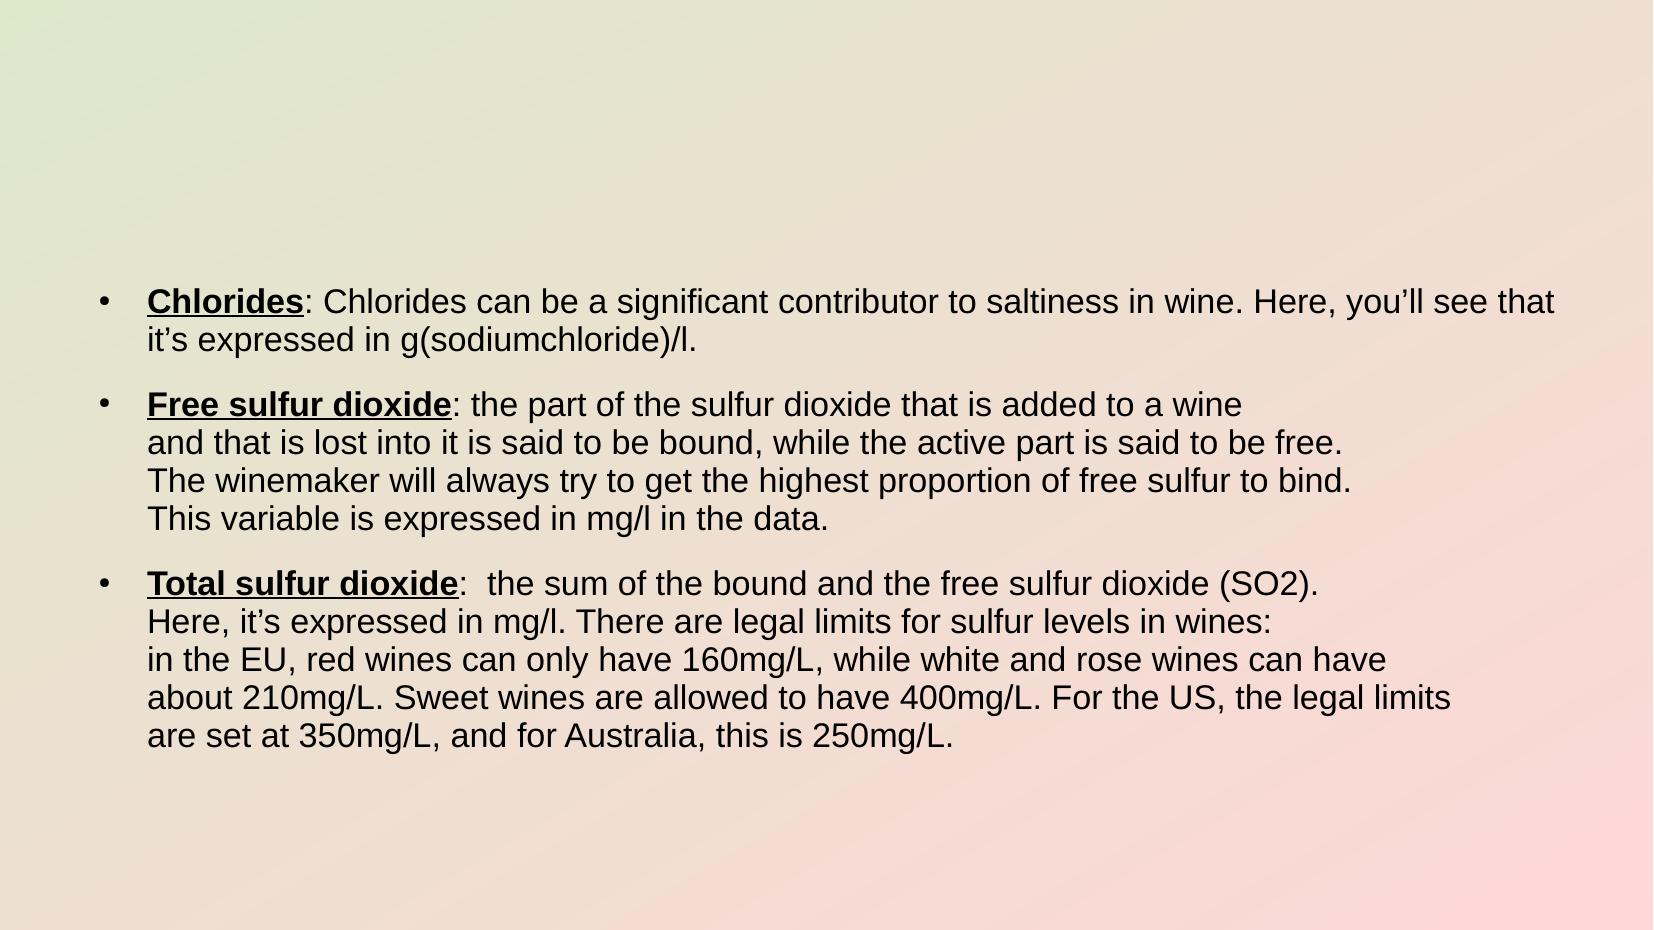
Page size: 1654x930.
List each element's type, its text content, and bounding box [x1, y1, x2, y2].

list Chlorides: Chlorides can be a significant contributor to saltiness in wine. Here, you’ll see that it’s expressed in g(sodiumchloride)/l. Free sulfur dioxide: the part of the sulfur dioxide that is added to a wine and that is lost into it is said to be bound, while the active part is said to be free. The winemaker will always try to get the highest proportion of free sulfur to bind. This variable is expressed in mg/l in the data. Total sulfur dioxide: the sum of the bound and the free sulfur dioxide (SO2). Here, it’s expressed in mg/l. There are legal limits for sulfur levels in wines: in the EU, red wines can only have 160mg/L, while white and rose wines can have about 210mg/L. Sweet wines are allowed to have 400mg/L. For the US, the legal limits are set at 350mg/L, and for Australia, this is 250mg/L. [82, 217, 1571, 757]
